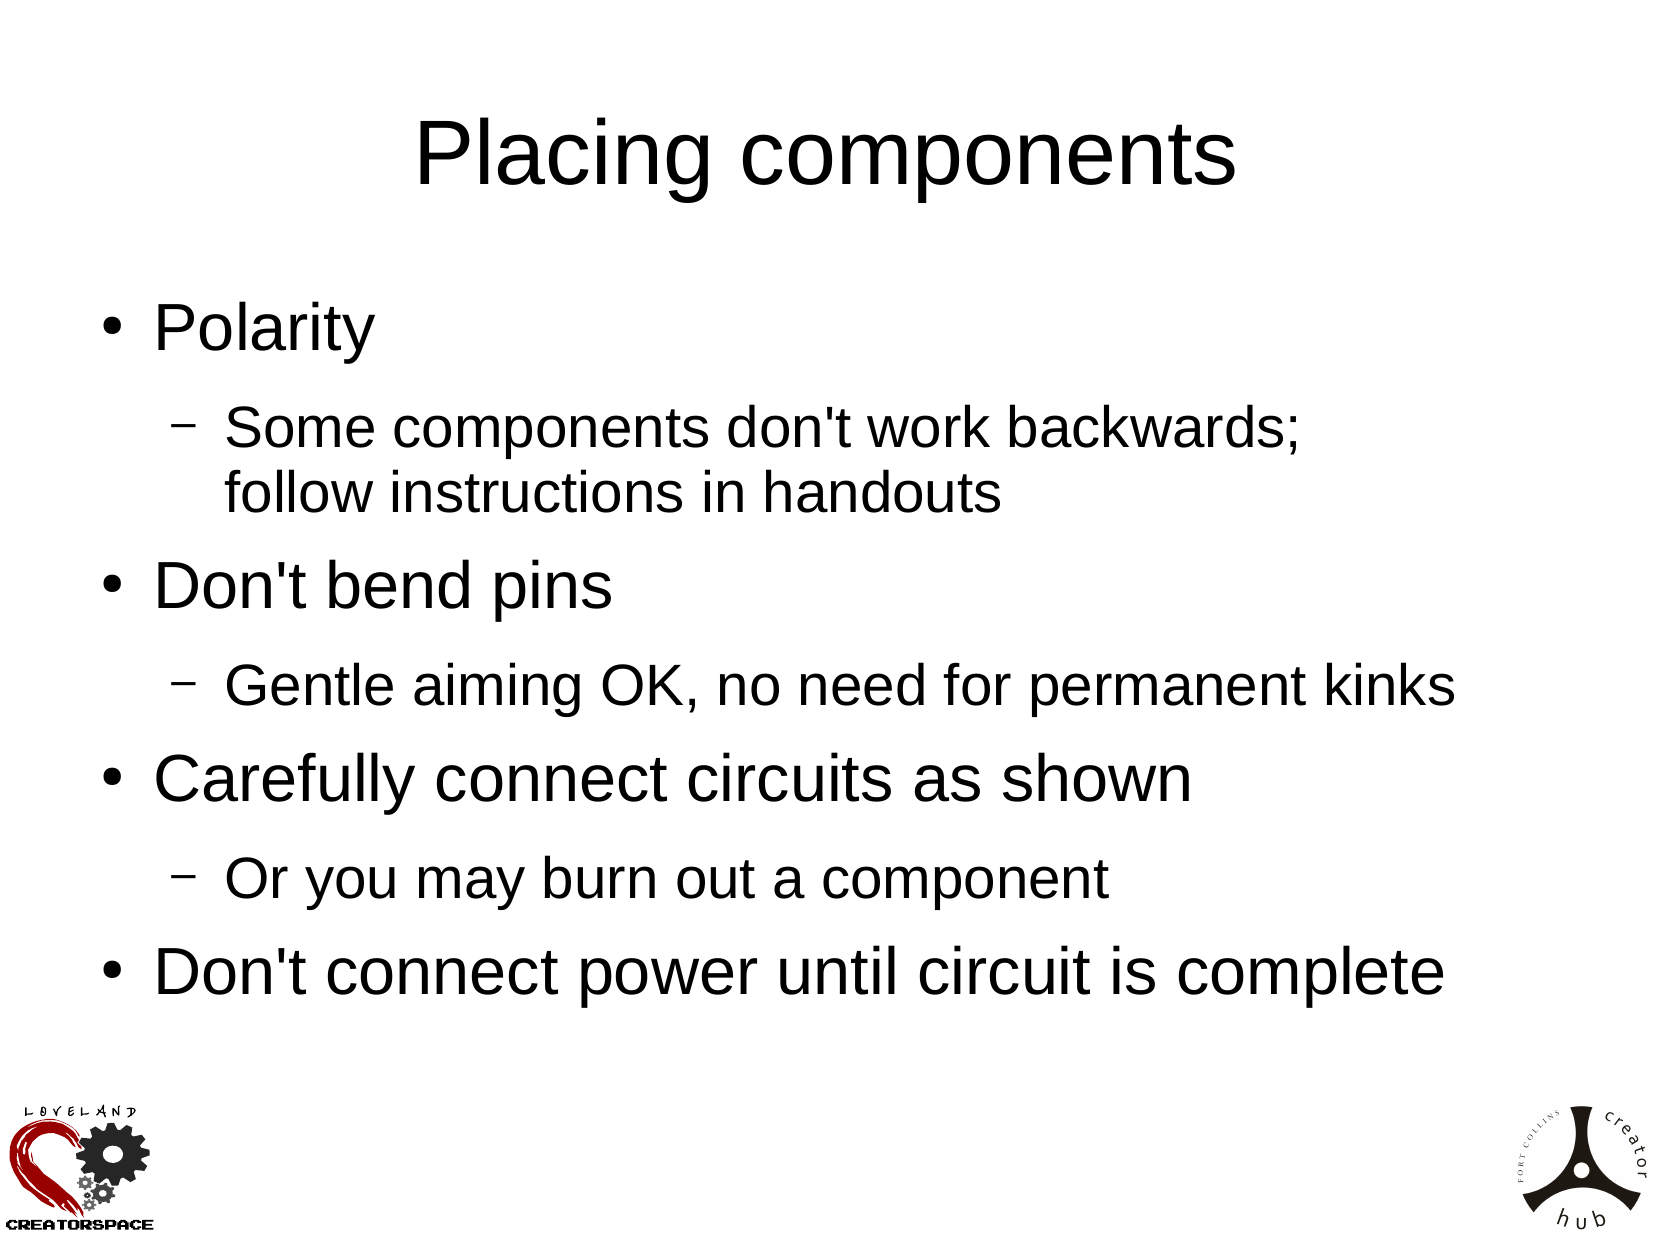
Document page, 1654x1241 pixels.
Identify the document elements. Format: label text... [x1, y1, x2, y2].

title Placing components [82, 49, 1571, 257]
picture [1485, 1090, 1654, 1241]
list Polarity Some components don't work backwards; follow instructions in handouts Don't bend pins Gentle aiming OK, no need for permanent kinks Carefully connect circuits as shown Or you may burn out a component Don't connect power until circuit is complete [82, 290, 1571, 1010]
